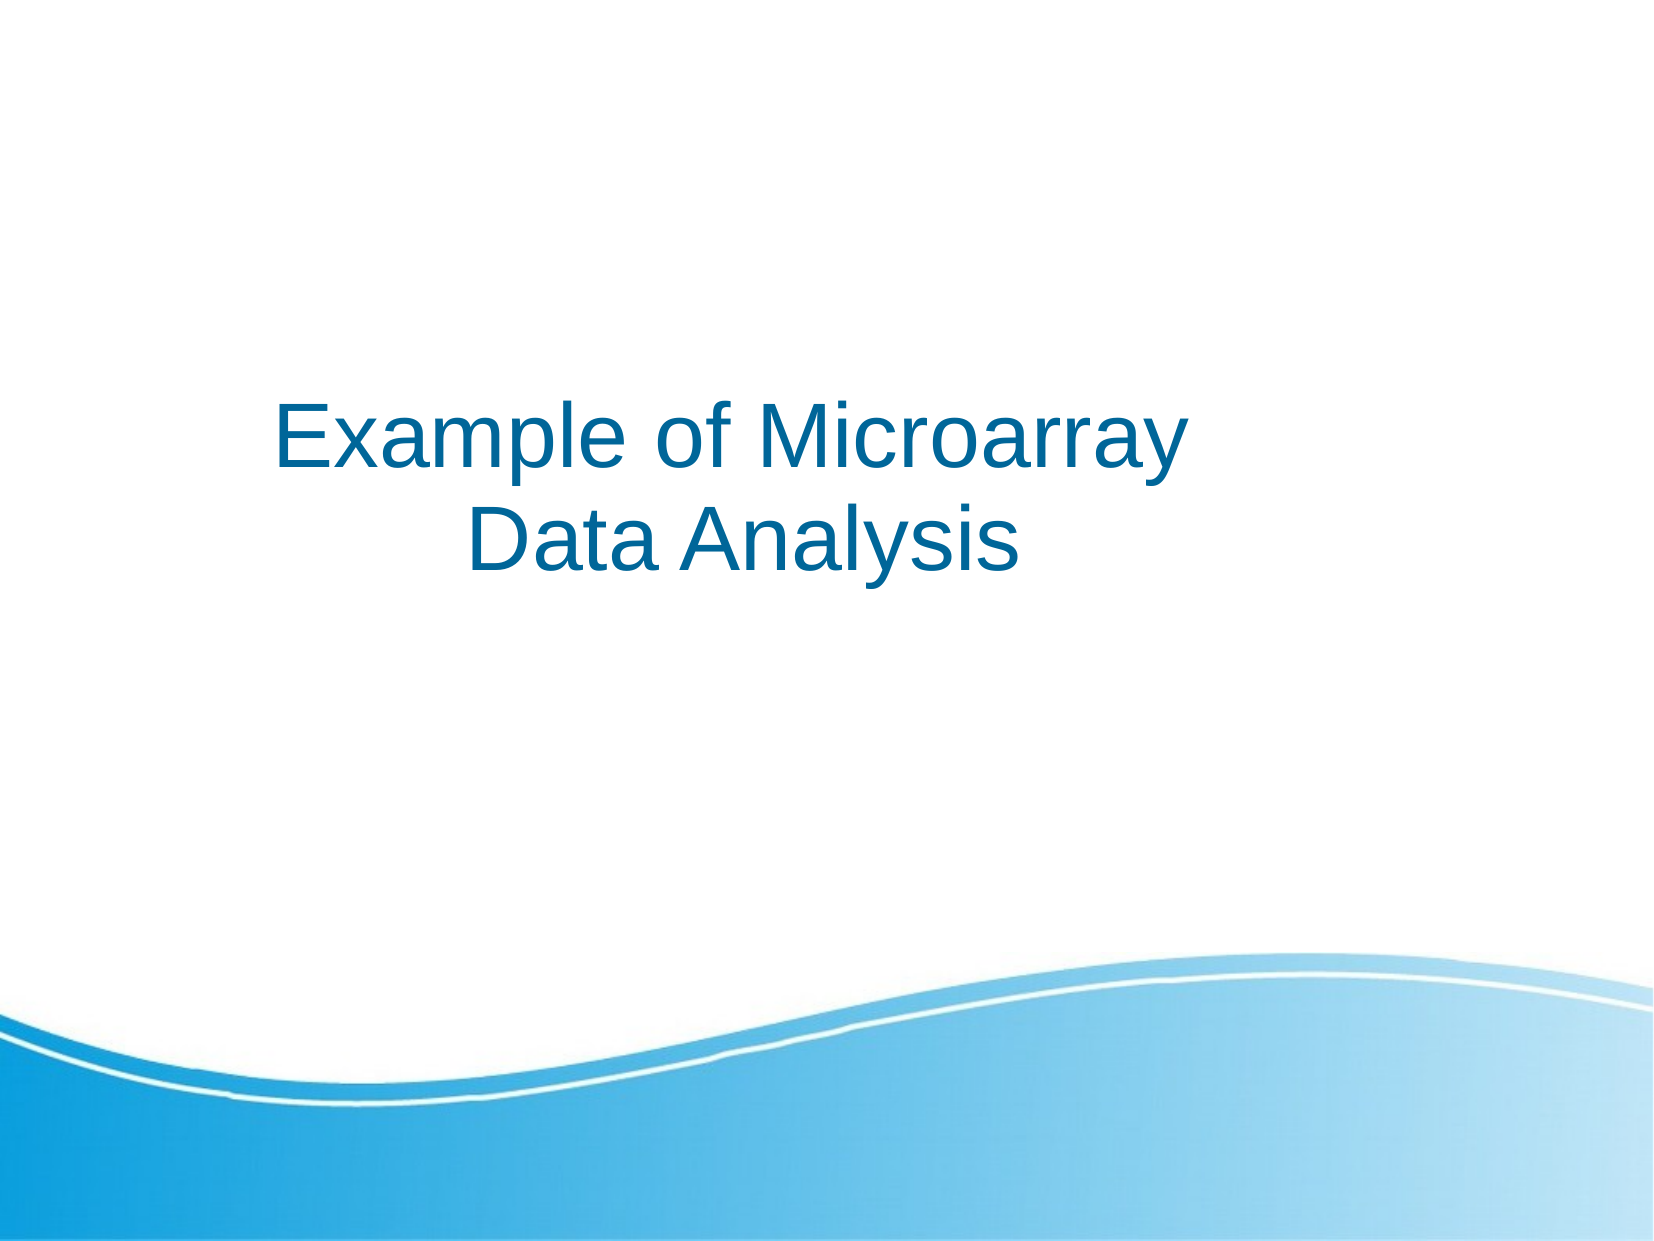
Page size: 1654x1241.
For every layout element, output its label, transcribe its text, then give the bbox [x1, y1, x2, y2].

title Example of Microarray Data Analysis [0, 384, 1489, 592]
picture [0, 952, 1654, 1241]
